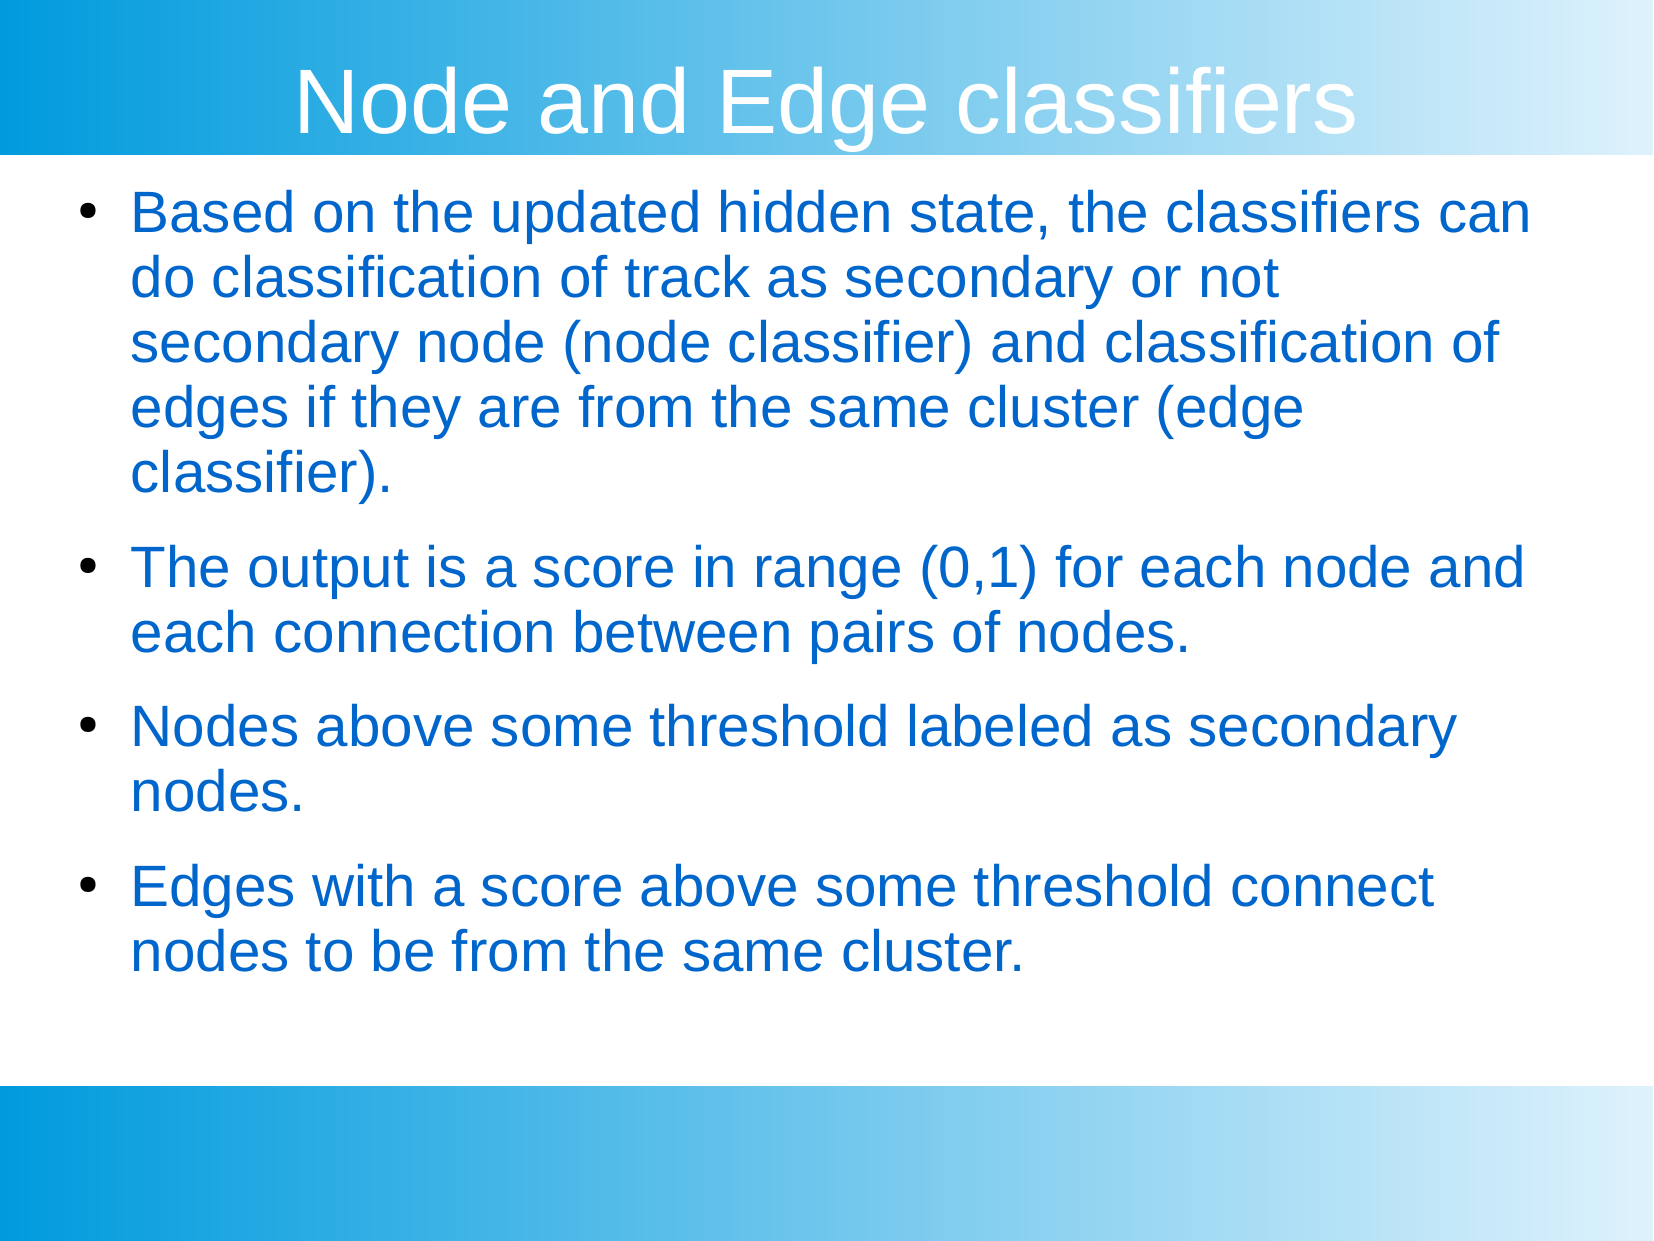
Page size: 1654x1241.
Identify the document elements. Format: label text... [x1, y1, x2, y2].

title Node and Edge classifiers [82, 49, 1571, 155]
list Based on the updated hidden state, the classifiers can do classification of track as secondary or not secondary node (node classifier) and classification of edges if they are from the same cluster (edge classifier). The output is a score in range (0,1) for each node and each connection between pairs of nodes. Nodes above some threshold labeled as secondary nodes. Edges with a score above some threshold connect nodes to be from the same cluster. [60, 180, 1549, 900]
